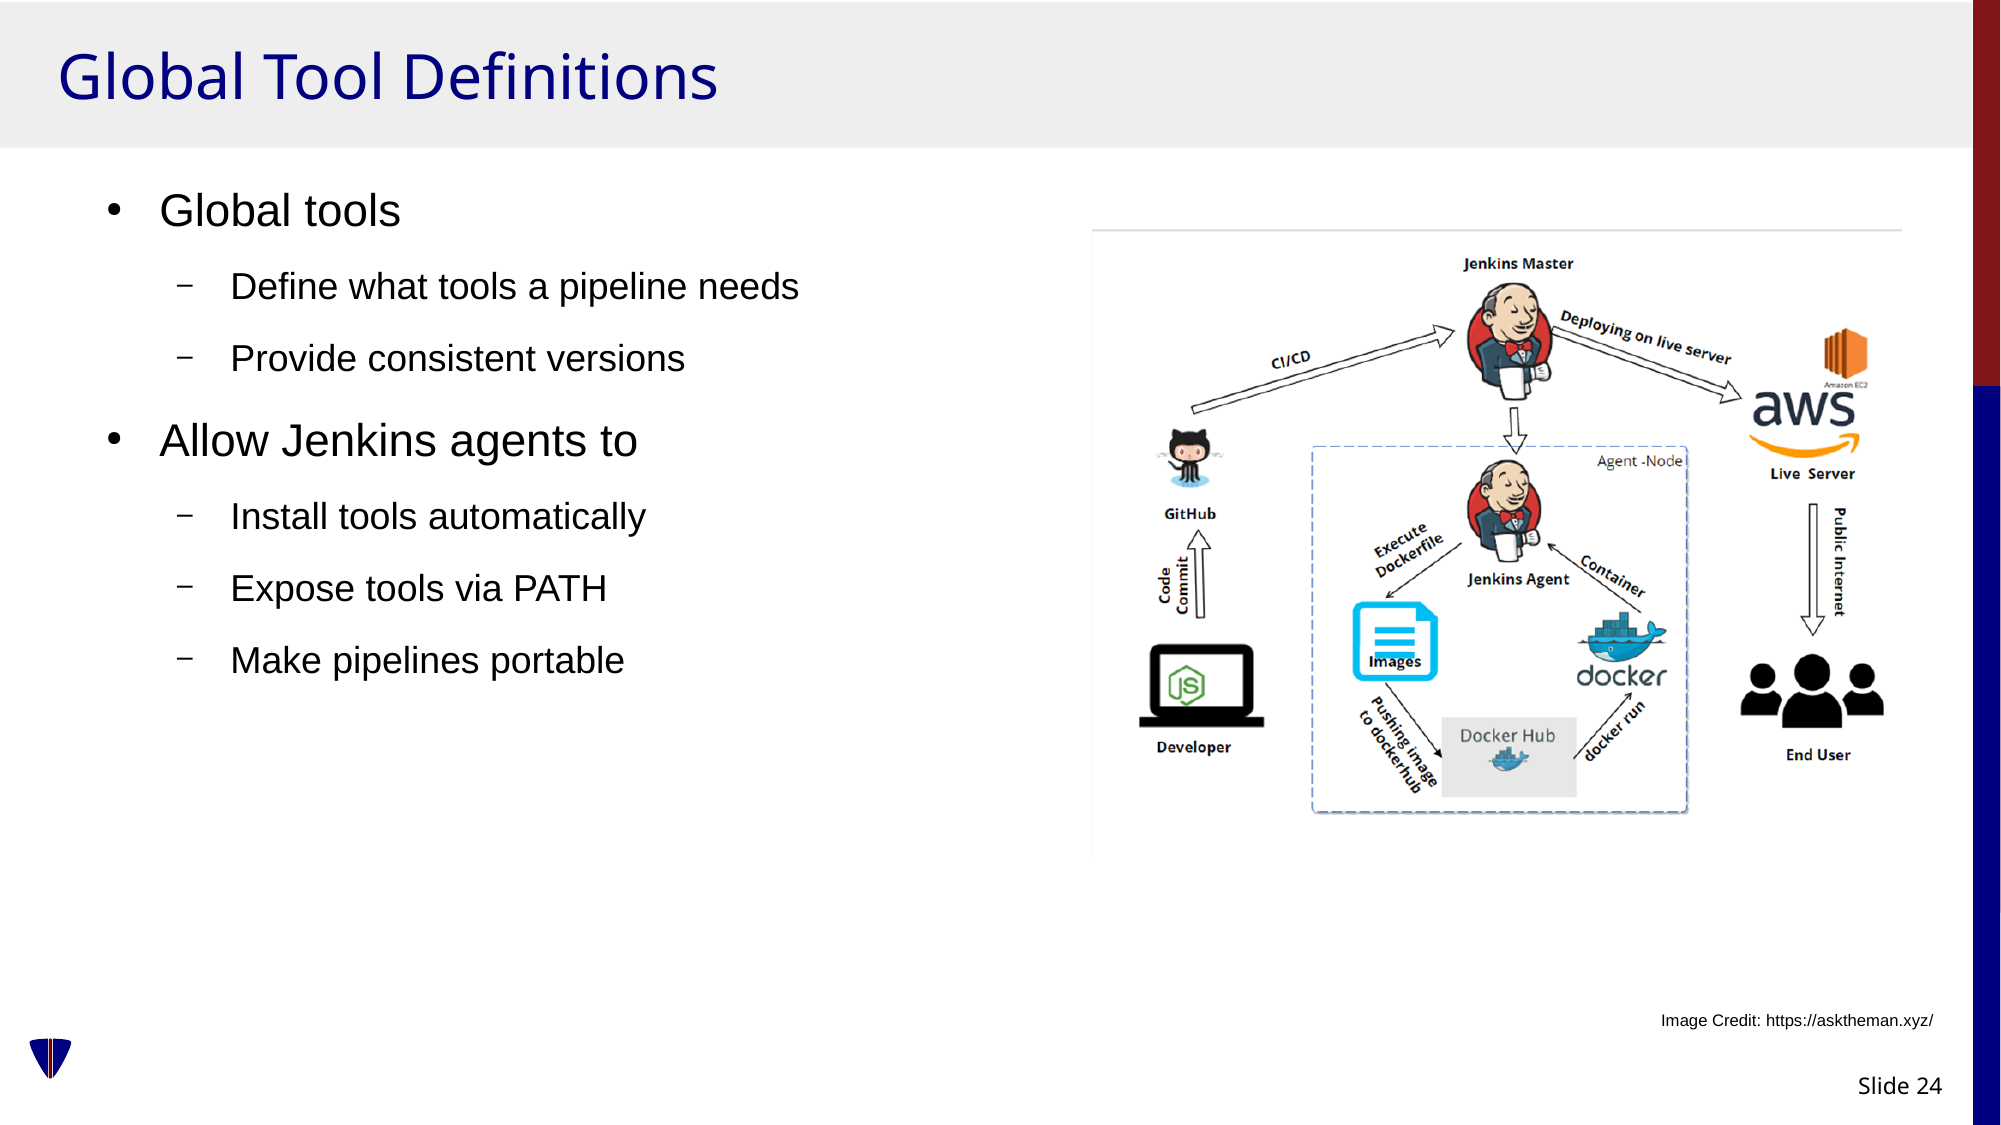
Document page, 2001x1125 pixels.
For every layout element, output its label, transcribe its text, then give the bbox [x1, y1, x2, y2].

text_box Image Credit: https://asktheman.xyz/ [1033, 1003, 1949, 1063]
list Global tools Define what tools a pipeline needs Provide consistent versions Allow Jenkins agents to Install tools automatically Expose tools via PATH Make pipelines portable [88, 177, 1004, 1034]
title Global Tool Definitions [0, 2, 1973, 148]
picture [1092, 229, 1902, 857]
